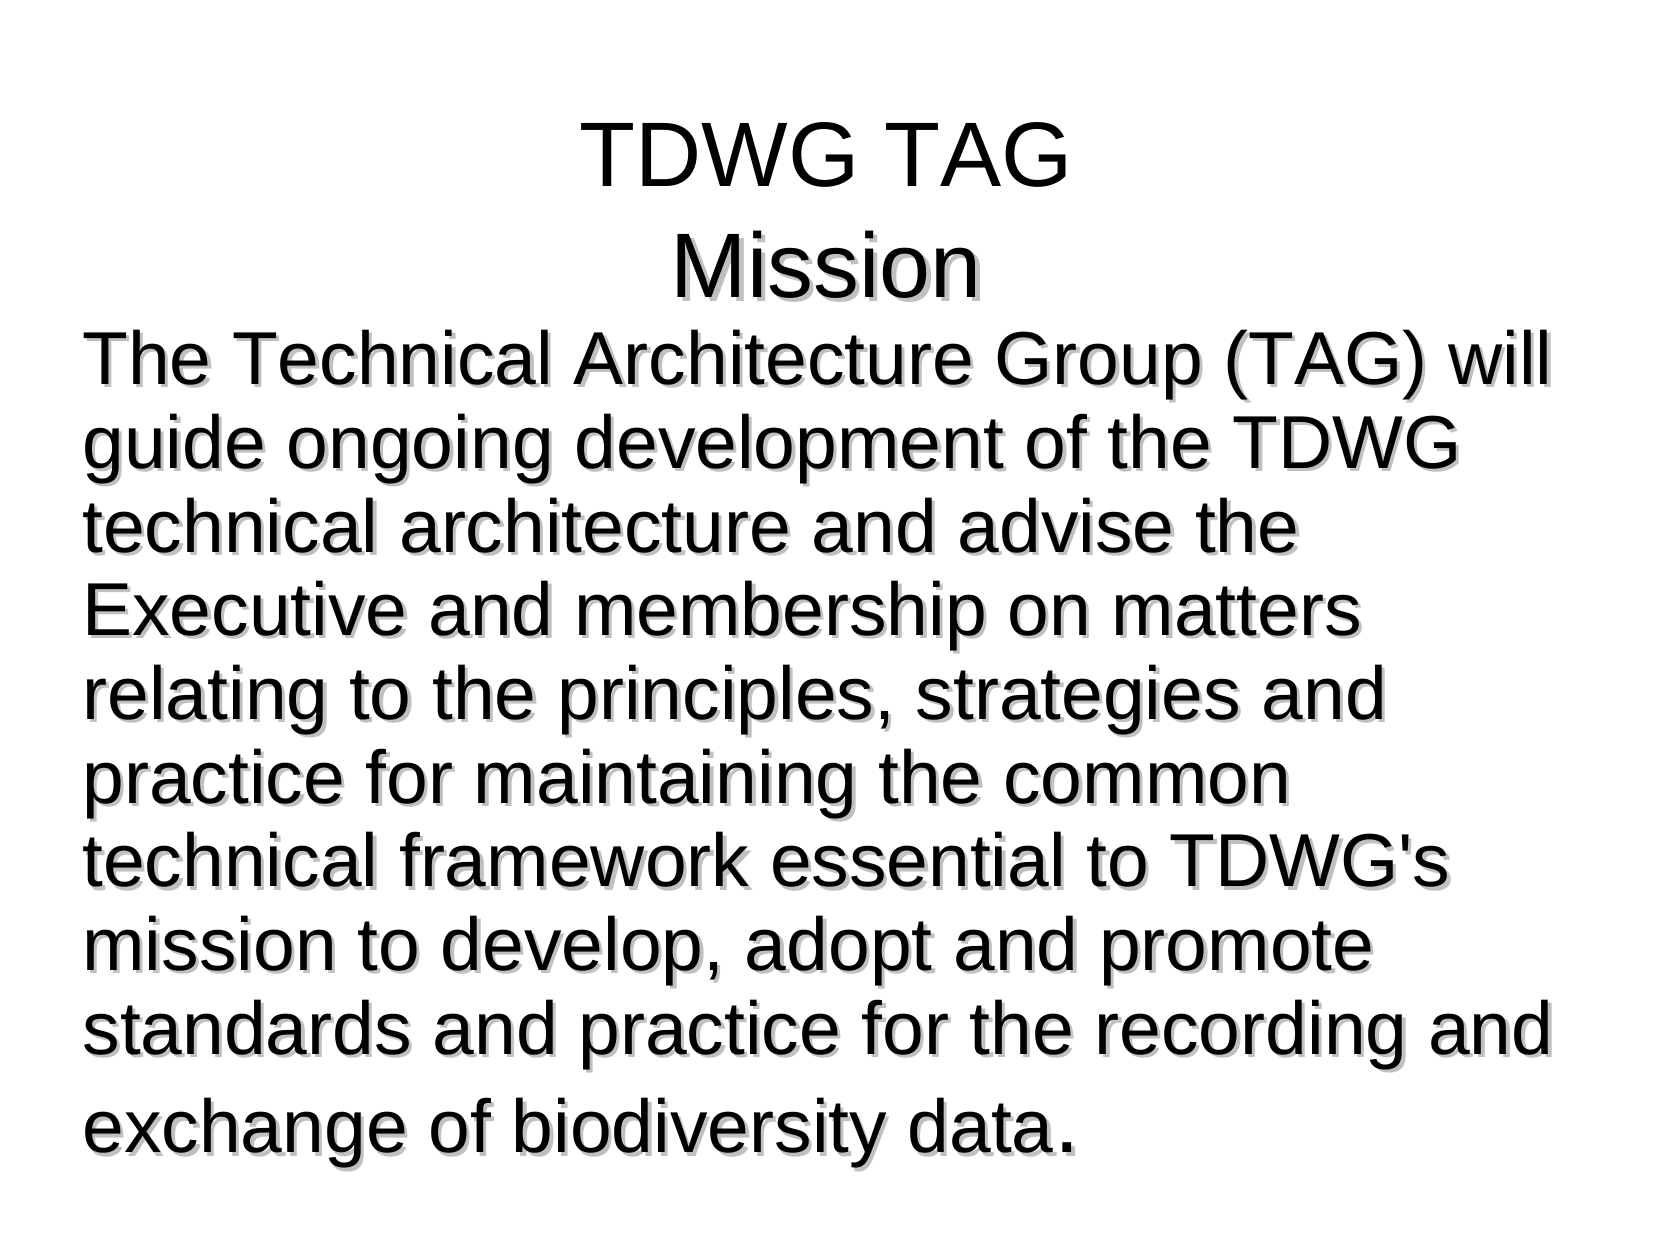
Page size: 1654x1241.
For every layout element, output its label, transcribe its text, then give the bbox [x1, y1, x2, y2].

title TDWG TAG [82, 49, 1571, 210]
subtitle Mission The Technical Architecture Group (TAG) will guide ongoing development of the TDWG technical architecture and advise the Executive and membership on matters relating to the principles, strategies and practice for maintaining the common technical framework essential to TDWG's mission to develop, adopt and promote standards and practice for the recording and exchange of biodiversity data. [82, 210, 1571, 1172]
